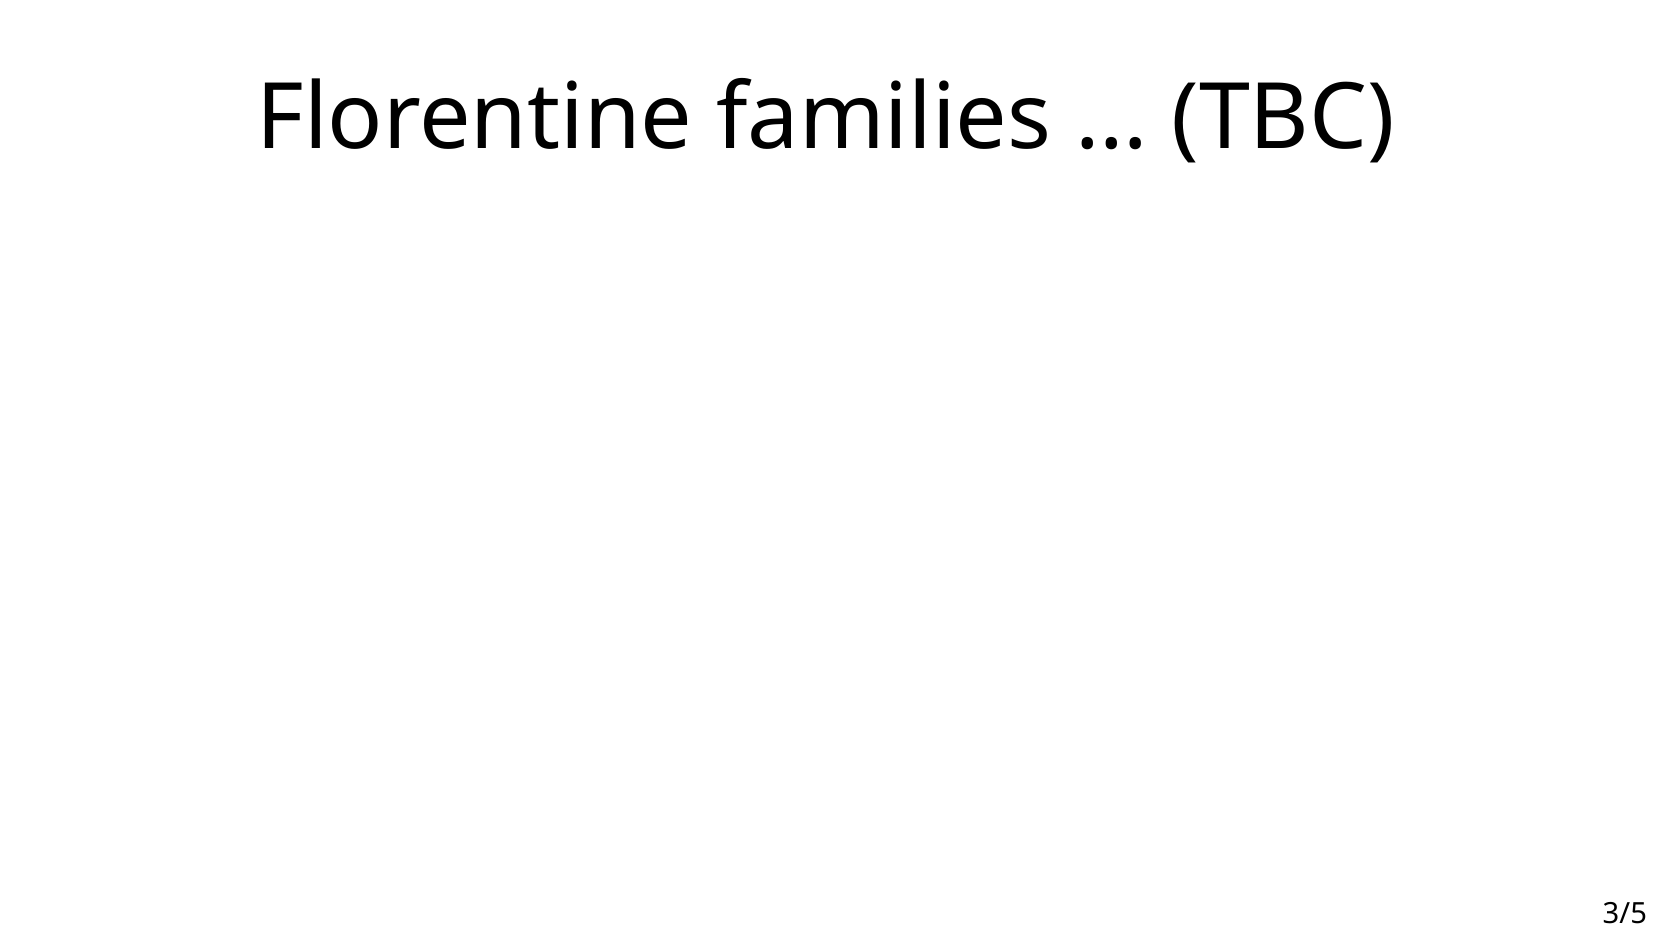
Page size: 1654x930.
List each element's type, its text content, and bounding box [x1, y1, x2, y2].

title Florentine families … (TBC) [82, 1, 1571, 225]
